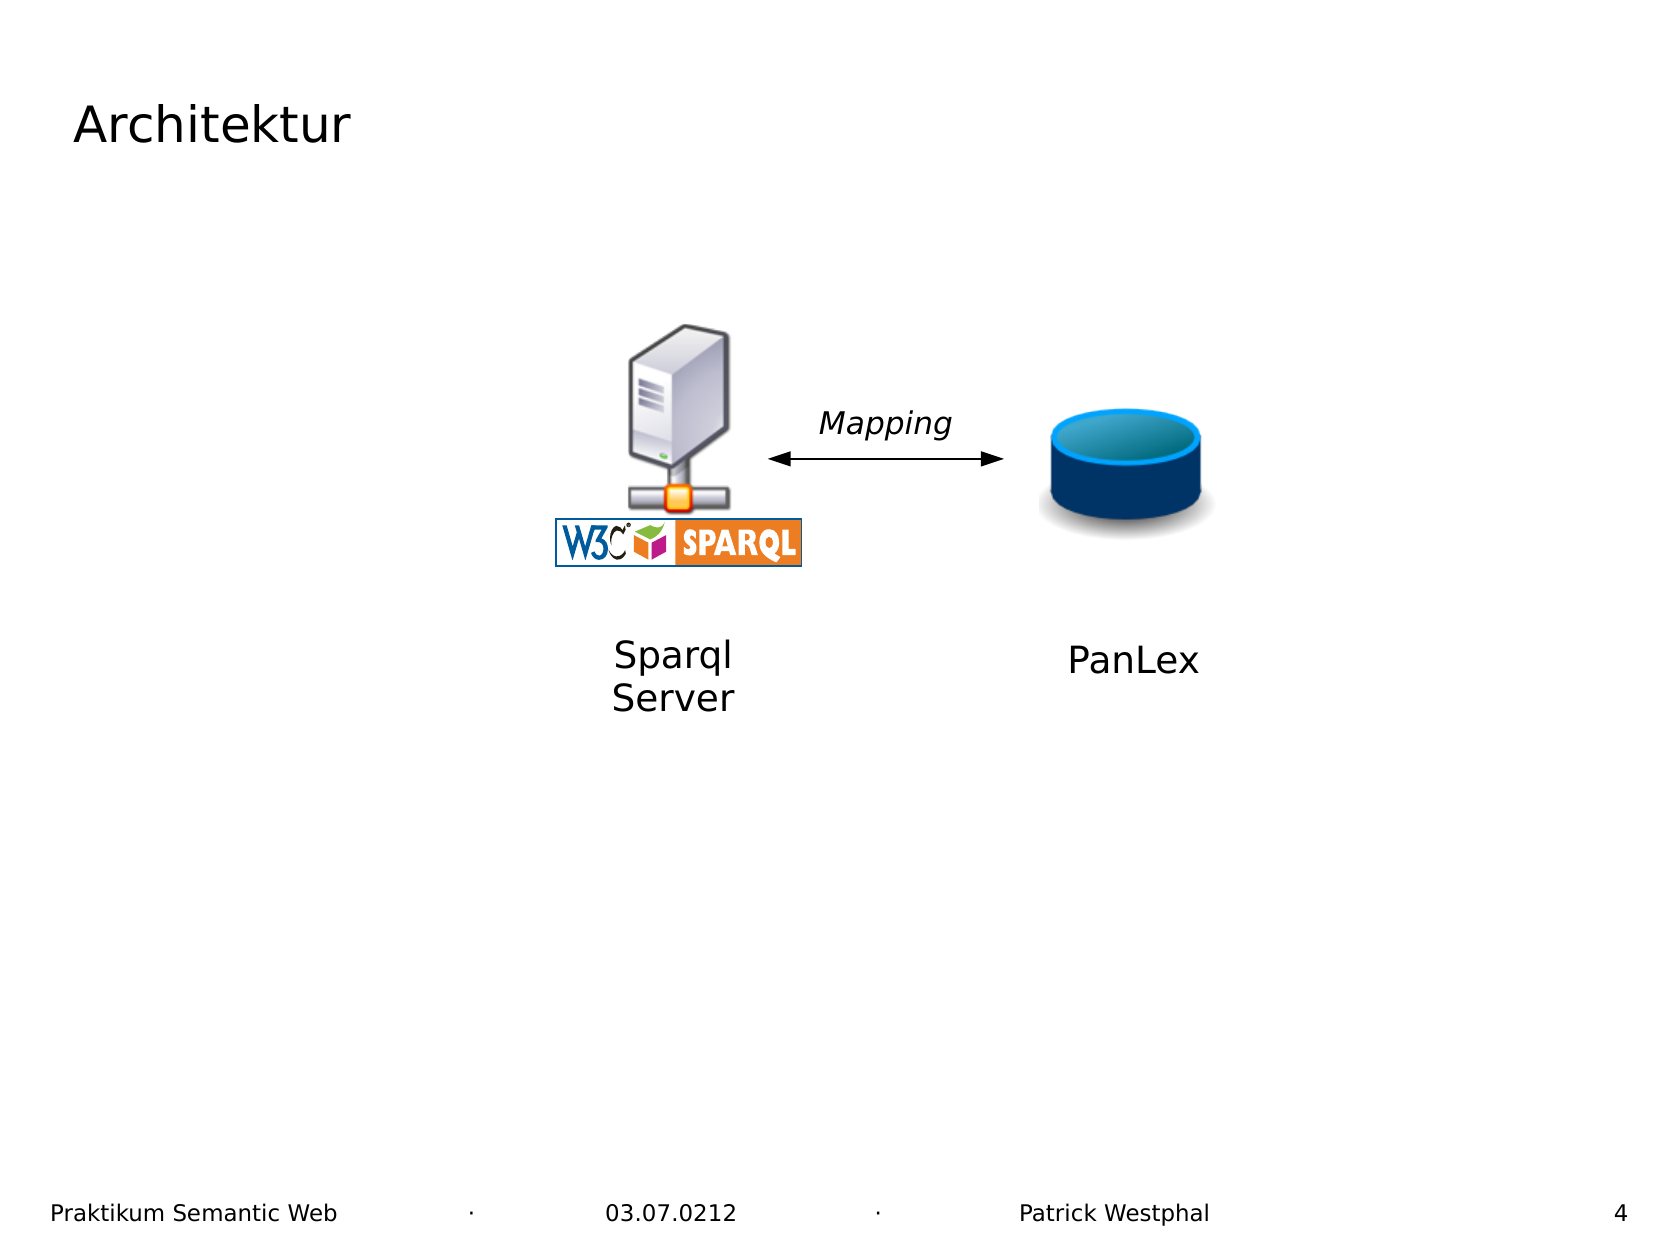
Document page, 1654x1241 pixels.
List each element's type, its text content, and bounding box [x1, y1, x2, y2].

text_box Sparql Server [543, 625, 804, 728]
text_box Praktikum Semantic Web · 03.07.0212 · Patrick Westphal [35, 1192, 1300, 1235]
picture [555, 318, 803, 567]
text_box PanLex [1003, 631, 1264, 691]
text_box Architektur [59, 59, 1583, 133]
text_box <Nummer> [1474, 1192, 1644, 1235]
text_box Mapping [738, 397, 1034, 449]
picture [1039, 377, 1217, 556]
